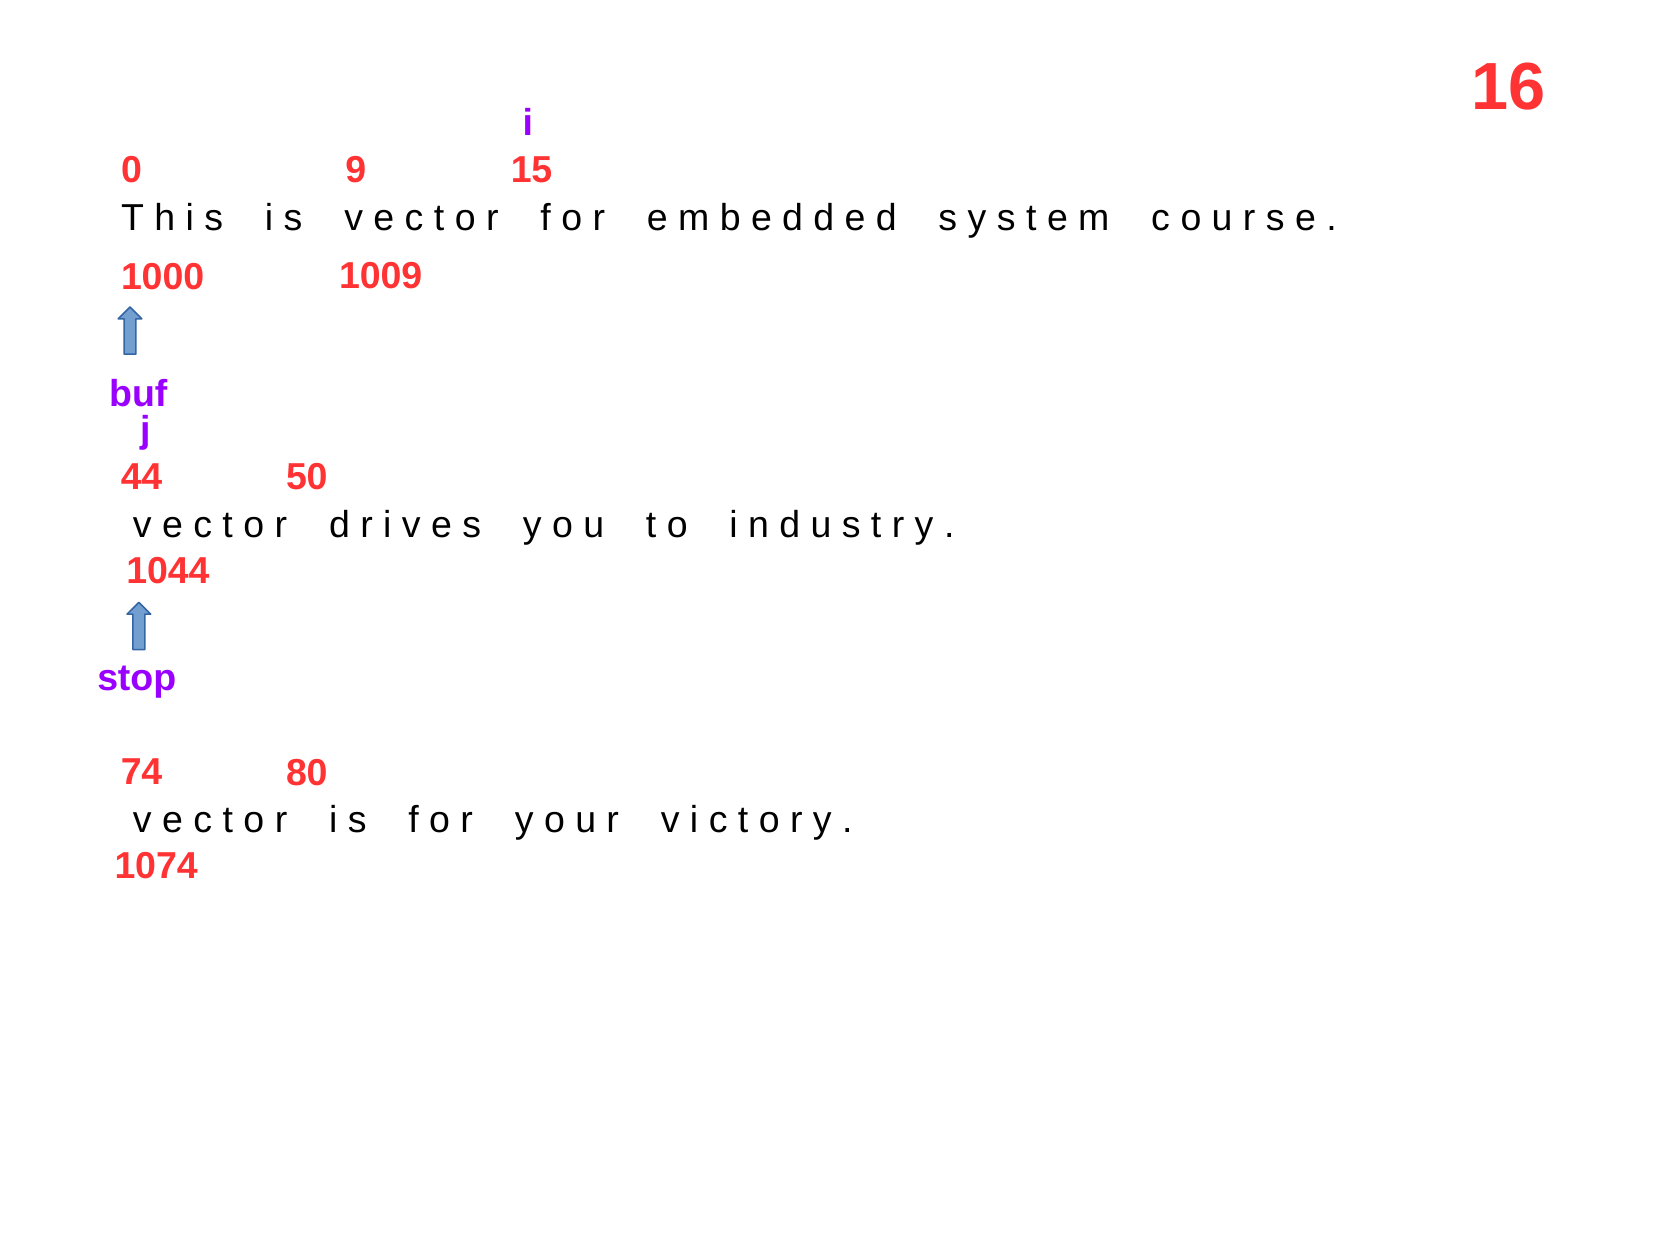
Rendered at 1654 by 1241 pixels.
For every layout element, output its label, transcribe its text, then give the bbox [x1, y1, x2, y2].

text_box 1074 [99, 837, 213, 898]
text_box v e c t o r d r i v e s y o u t o i n d u s t r y . [118, 496, 972, 557]
text_box 1000 [106, 248, 219, 309]
text_box 50 [271, 448, 343, 509]
text_box 15 [496, 141, 568, 202]
text_box T h i s i s v e c t o r f o r e m b e d d e d s y s t e m c o u r s e . [106, 188, 1354, 249]
text_box stop [82, 649, 210, 710]
text_box v e c t o r i s f o r y o u r v i c t o r y . [118, 791, 869, 852]
text_box 0 [106, 141, 157, 202]
text_box j [125, 426, 166, 462]
text_box 44 [106, 448, 178, 509]
text_box buf [94, 365, 183, 426]
text_box i [507, 94, 548, 155]
text_box 80 [271, 744, 343, 804]
text_box 9 [330, 141, 381, 202]
text_box [127, 602, 151, 649]
text_box 74 [106, 743, 178, 804]
text_box 1009 [324, 247, 438, 308]
text_box 16 [1456, 42, 1561, 138]
text_box 1044 [111, 542, 225, 603]
text_box [118, 307, 142, 355]
